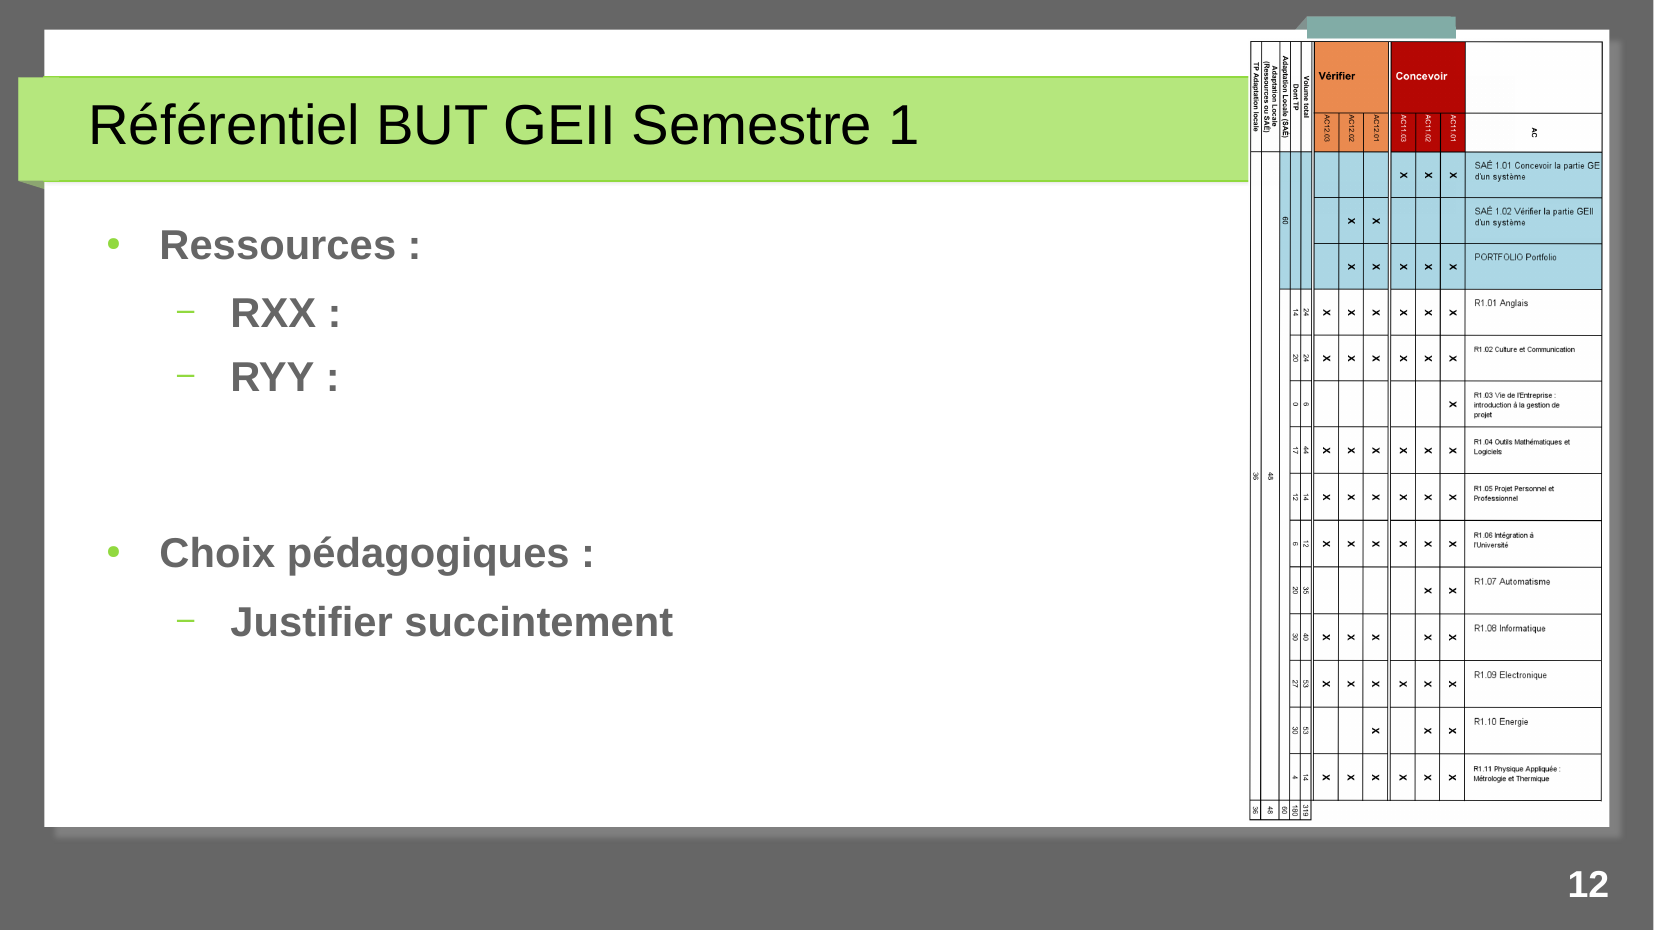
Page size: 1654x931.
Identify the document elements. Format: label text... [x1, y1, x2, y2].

list Ressources : RXX : RYY : [88, 221, 1248, 504]
picture [1247, 38, 1607, 824]
list Choix pédagogiques : Justifier succintement [88, 529, 1247, 812]
title Référentiel BUT GEII Semestre 1 [88, 73, 1248, 178]
text_box 20 [974, 856, 1625, 916]
